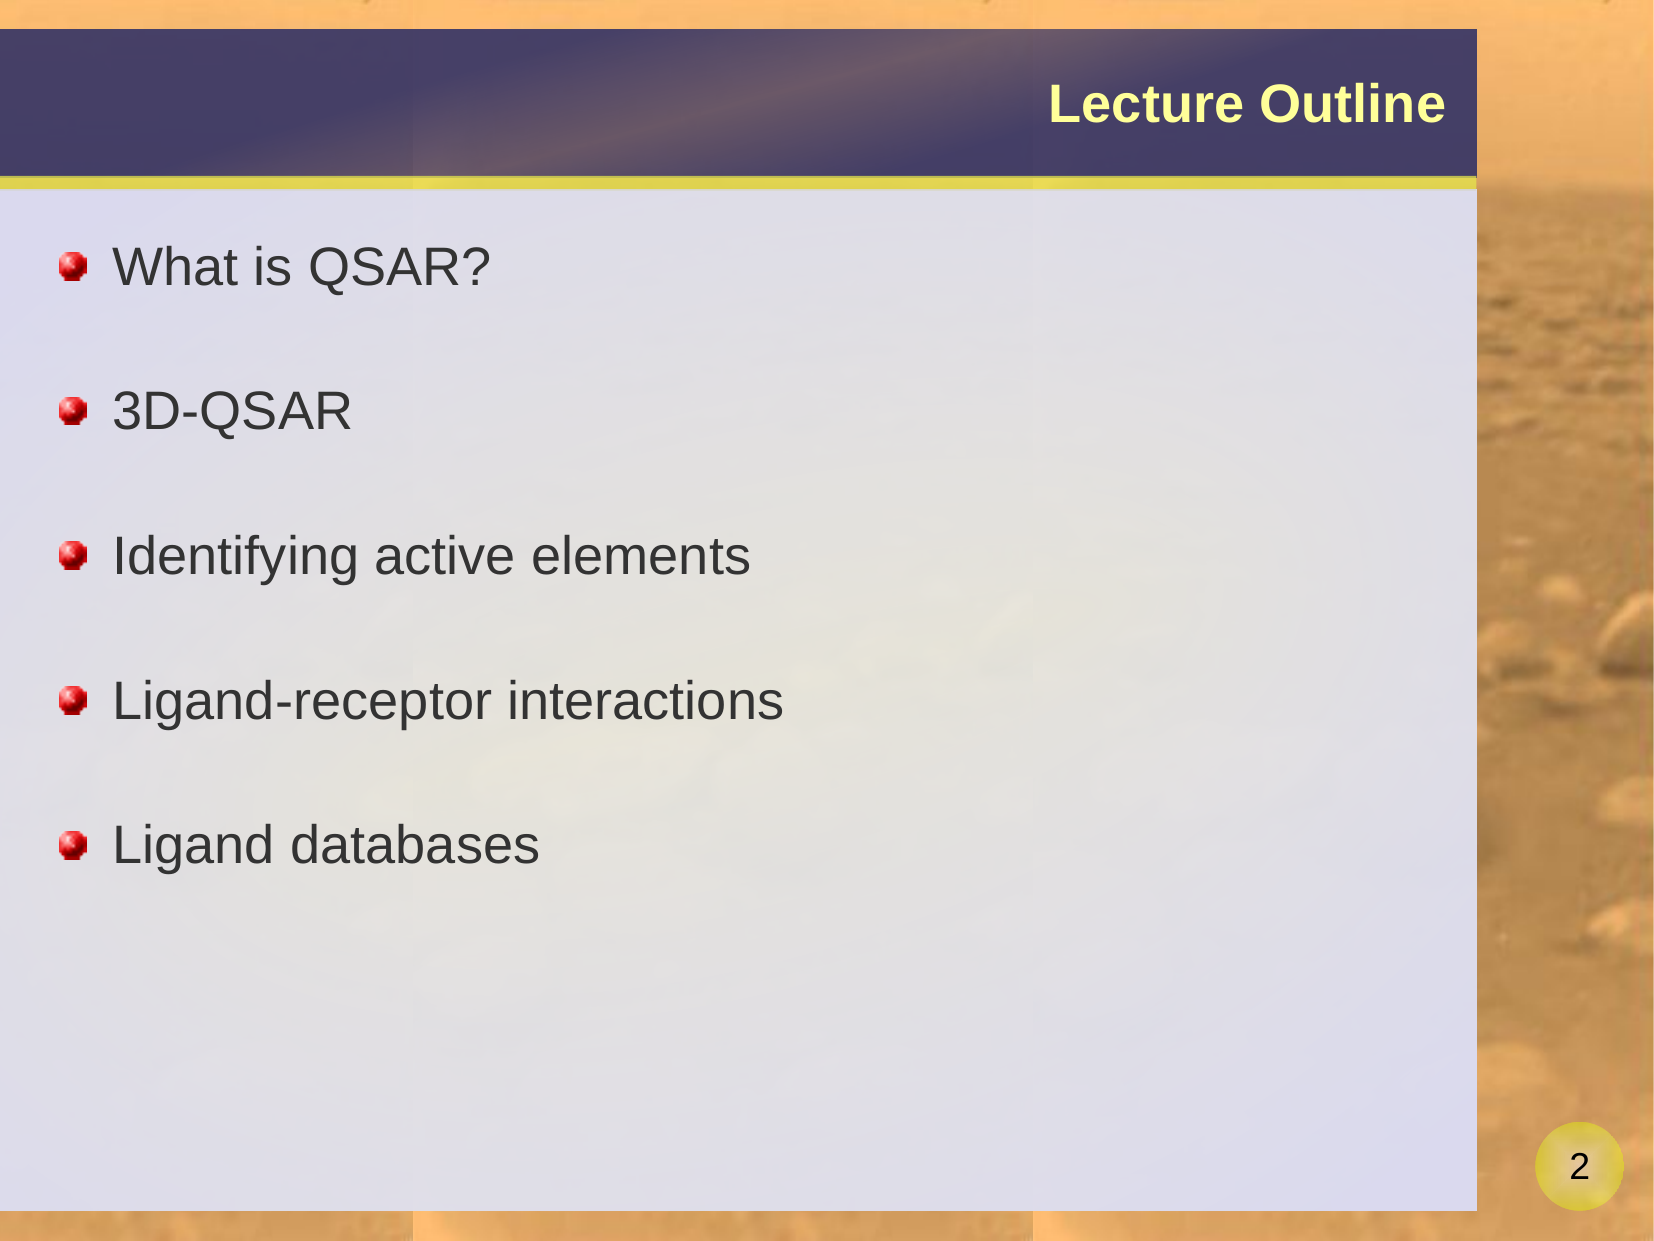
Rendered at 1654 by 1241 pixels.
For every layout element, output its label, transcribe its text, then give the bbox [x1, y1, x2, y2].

title Lecture Outline [29, 59, 1447, 148]
text_box [0, 189, 1477, 1211]
picture [0, 0, 1654, 1241]
list What is QSAR? 3D-QSAR Identifying active elements Ligand-receptor interactions Ligand databases [59, 236, 1418, 1182]
